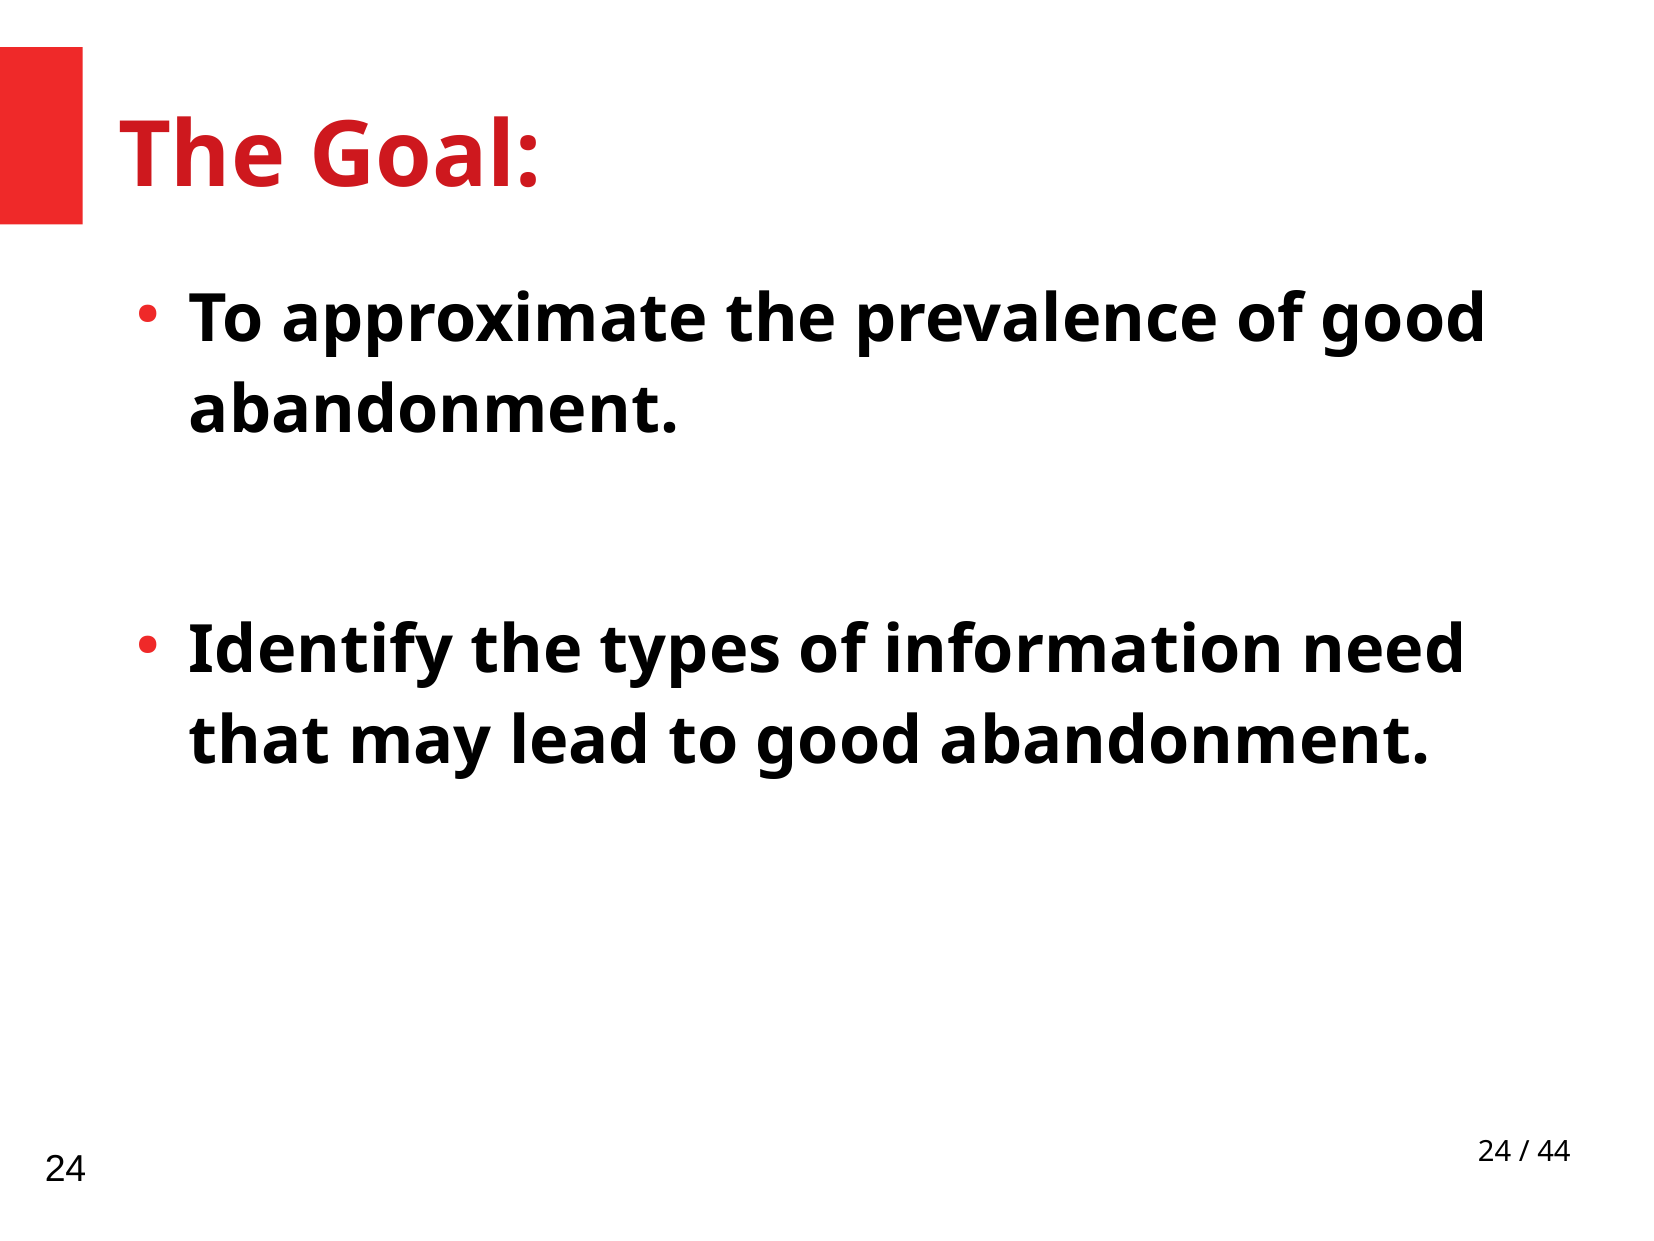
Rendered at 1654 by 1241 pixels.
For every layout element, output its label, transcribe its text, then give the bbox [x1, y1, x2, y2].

text_box 24 [30, 1140, 106, 1197]
list To approximate the prevalence of good abandonment. Identify the types of information need that may lead to good abandonment. [118, 270, 1536, 1186]
title The Goal: [118, 49, 1571, 257]
